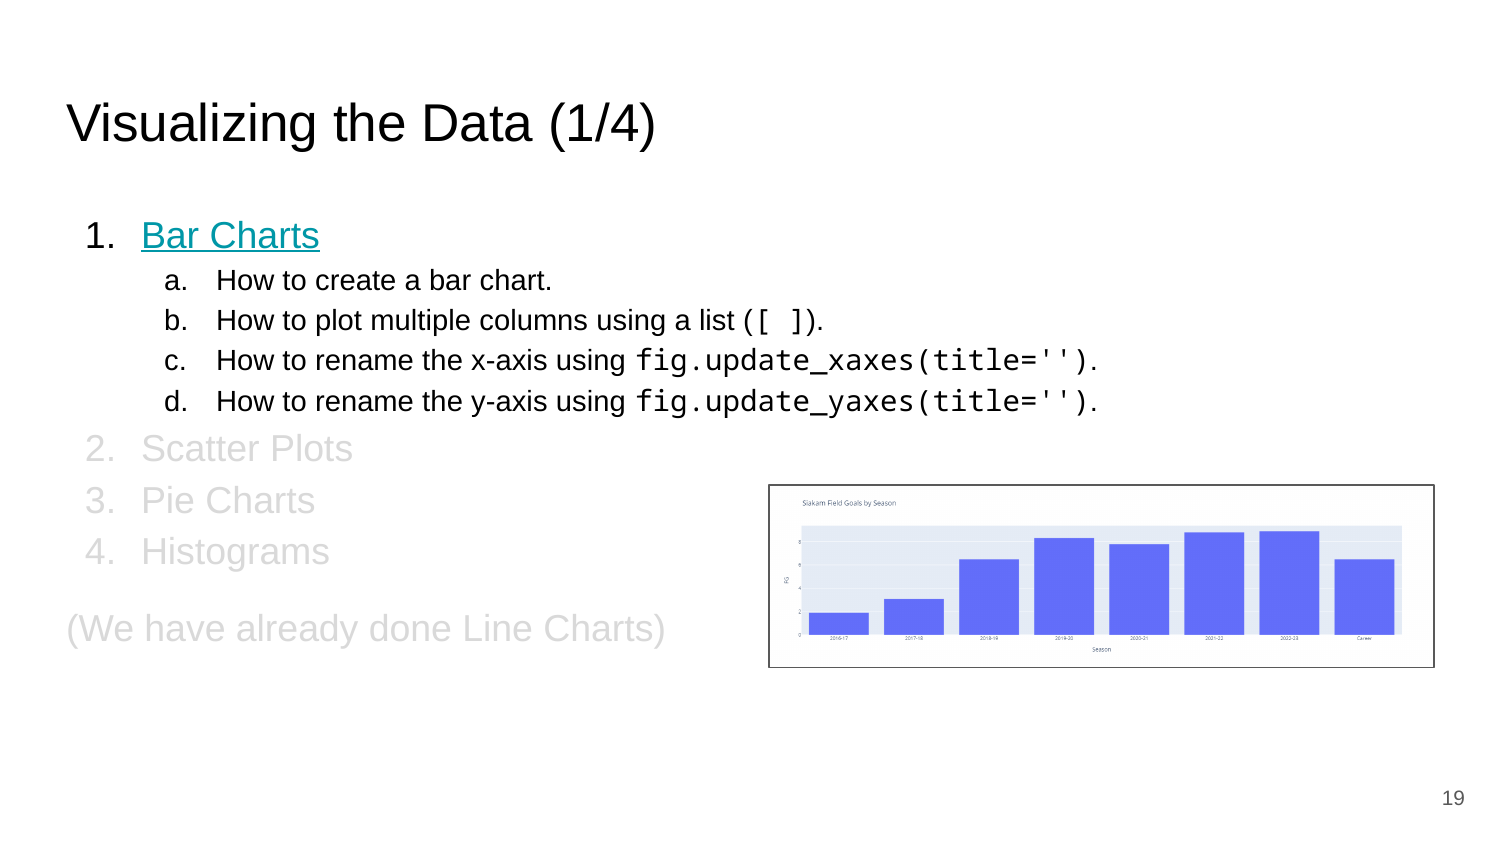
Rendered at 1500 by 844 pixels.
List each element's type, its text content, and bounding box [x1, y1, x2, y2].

slide_number <number> [1389, 764, 1480, 830]
picture [769, 485, 1434, 667]
list Bar Charts How to create a bar chart. How to plot multiple columns using a list ([ ]). How to rename the x-axis using fig.update_xaxes(title=''). How to rename the y-axis using fig.update_yaxes(title=''). Scatter Plots Pie Charts Histograms (We have already done Line Charts) [51, 189, 1434, 750]
title Visualizing the Data (1/4) [51, 72, 1449, 167]
